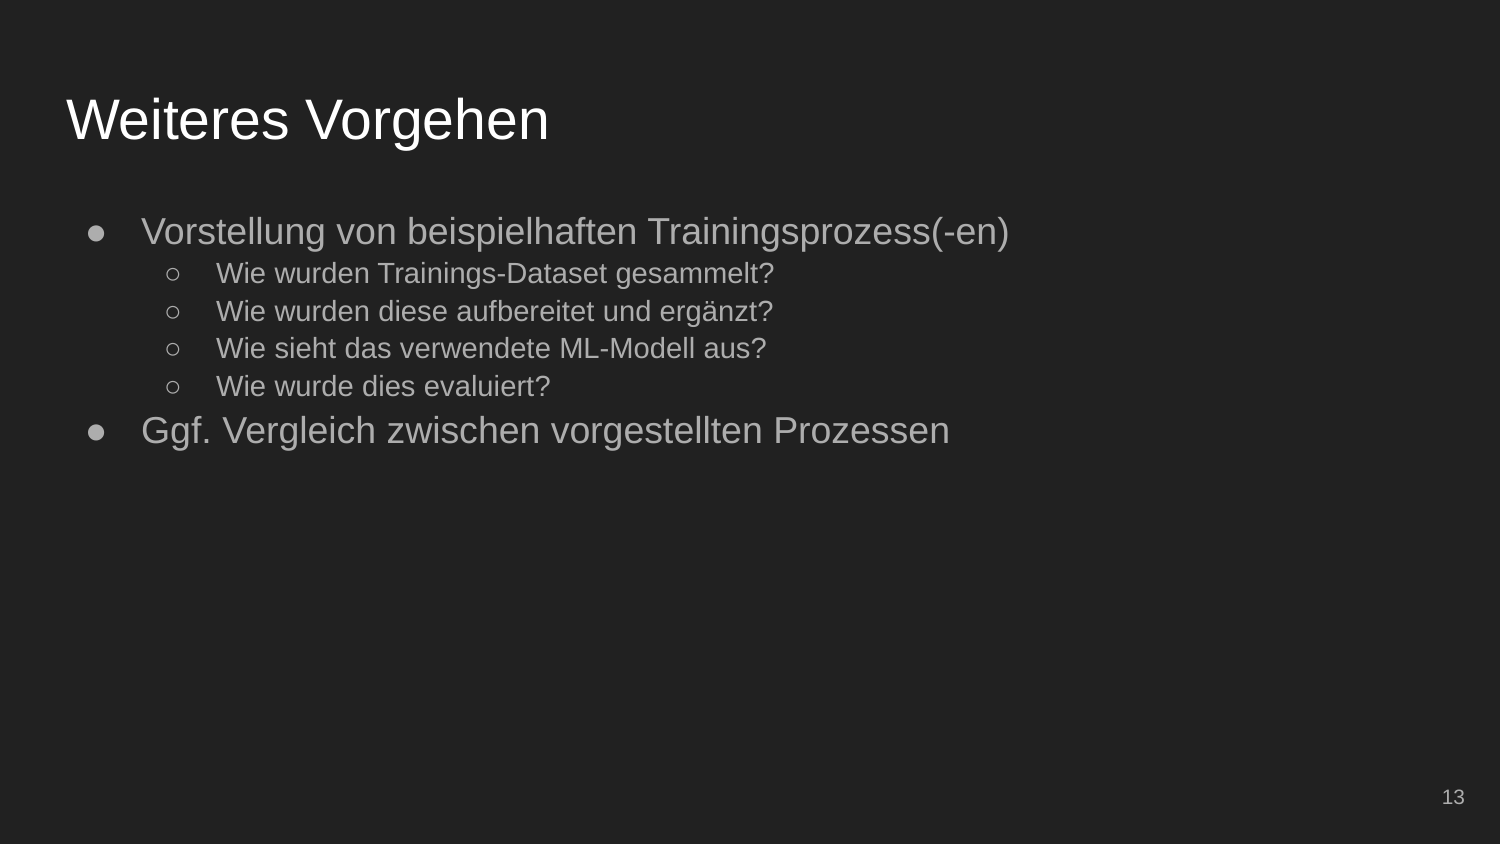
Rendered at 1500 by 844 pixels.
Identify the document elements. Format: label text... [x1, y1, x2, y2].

list Vorstellung von beispielhaften Trainingsprozess(-en) Wie wurden Trainings-Dataset gesammelt? Wie wurden diese aufbereitet und ergänzt? Wie sieht das verwendete ML-Modell aus? Wie wurde dies evaluiert? Ggf. Vergleich zwischen vorgestellten Prozessen [51, 189, 1449, 750]
slide_number <number> [1389, 764, 1480, 830]
title Weiteres Vorgehen [51, 72, 1449, 167]
